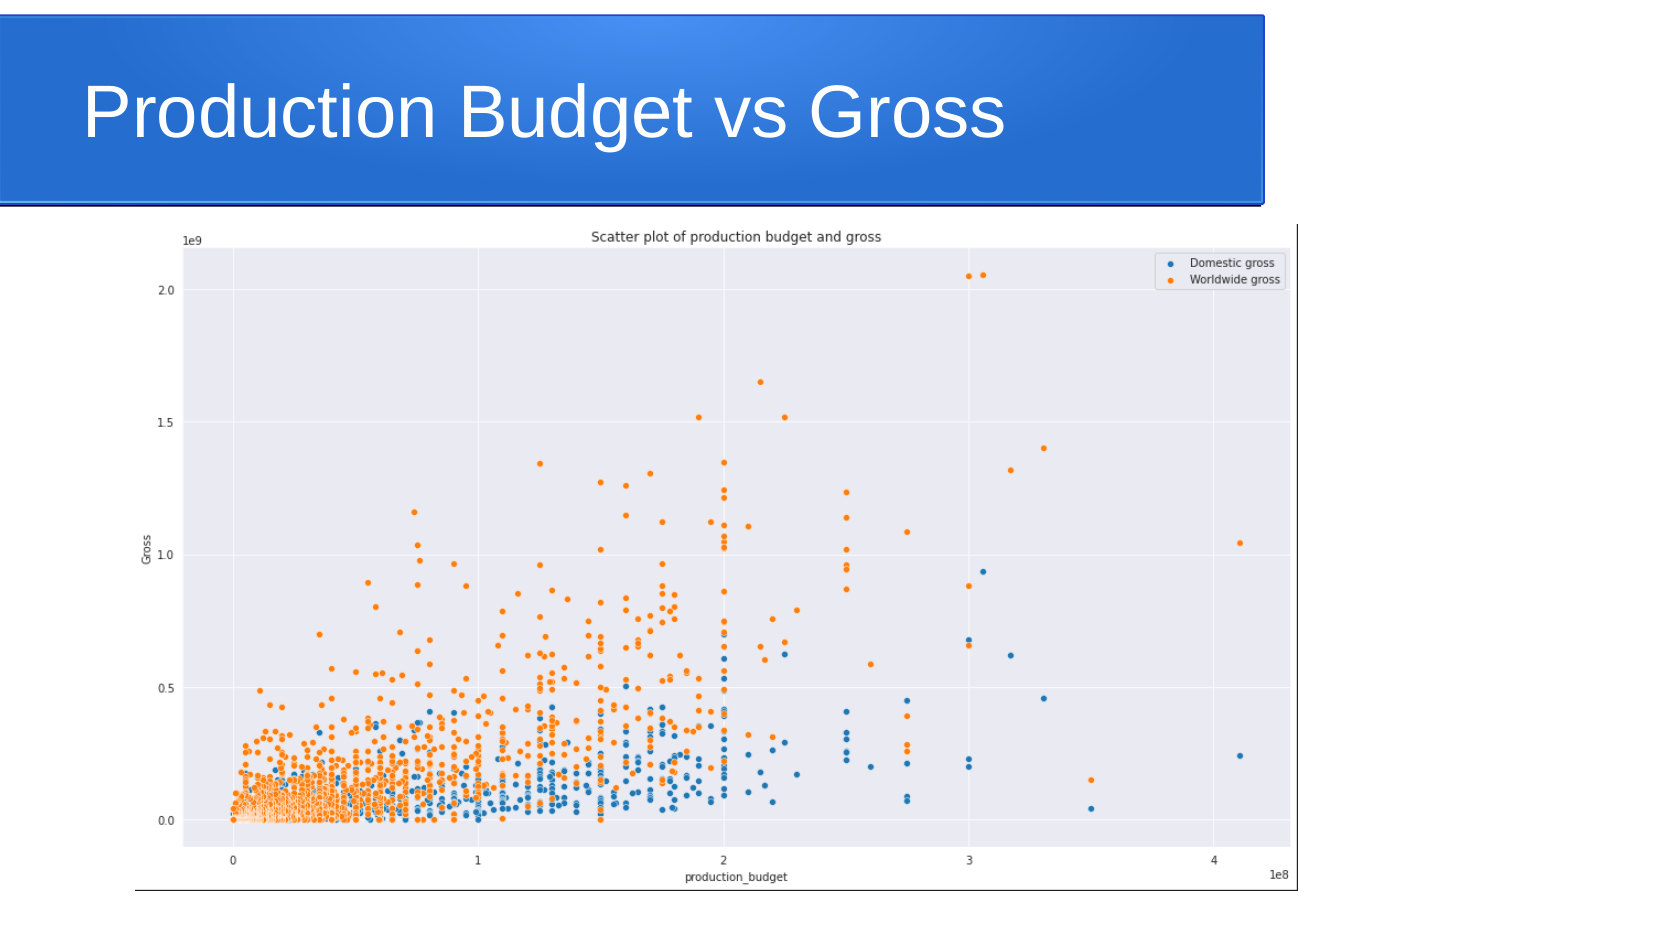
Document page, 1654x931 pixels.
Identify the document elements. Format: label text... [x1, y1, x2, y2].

picture [135, 224, 1298, 891]
title Production Budget vs Gross [82, 35, 1235, 189]
